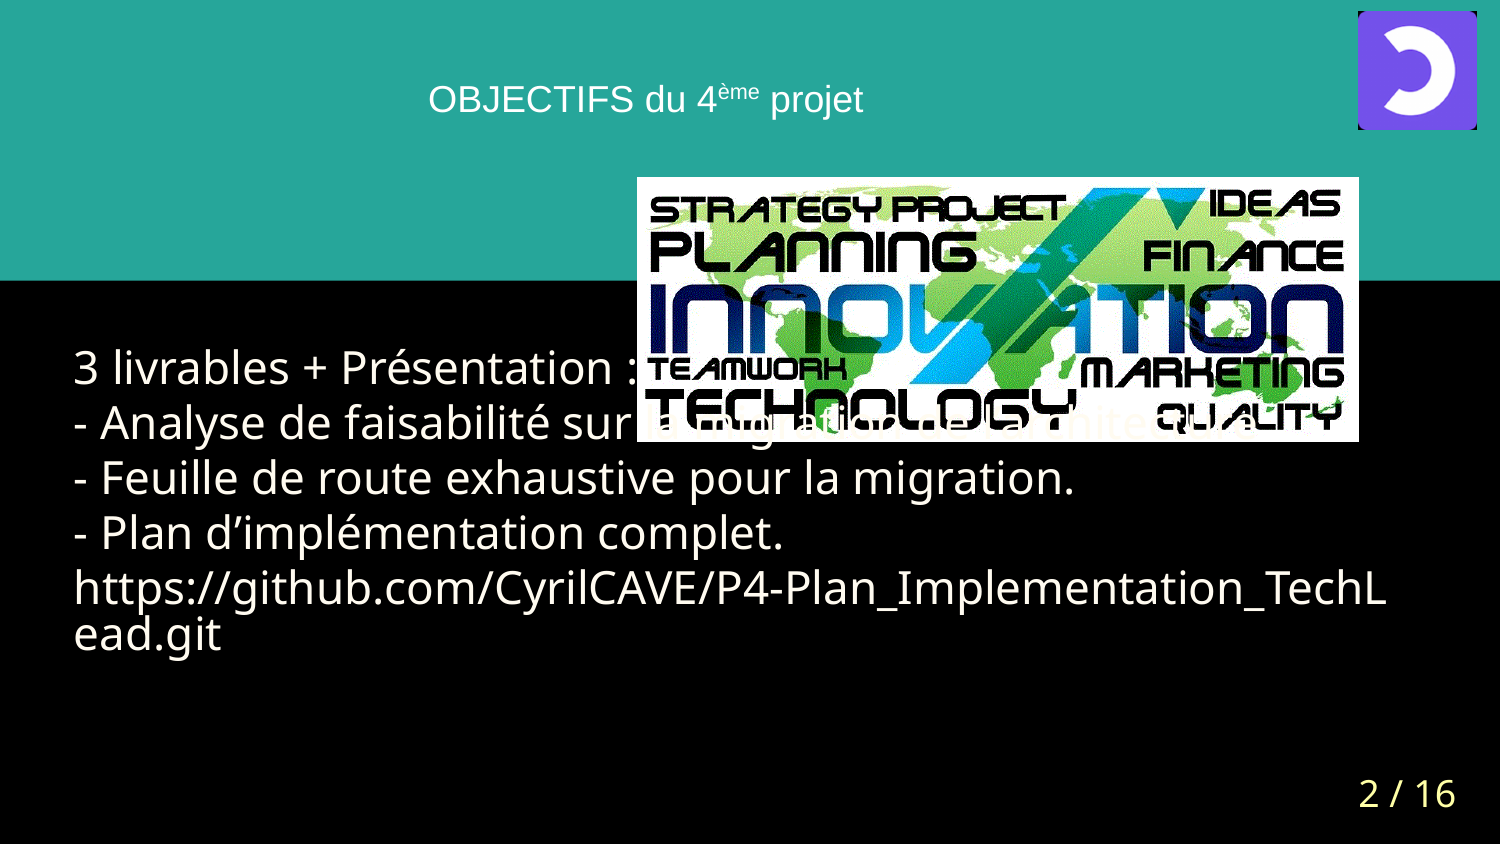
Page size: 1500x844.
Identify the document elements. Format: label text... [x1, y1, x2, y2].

title 3 livrables + Présentation : - Analyse de faisabilité sur la migration de l’architecture - Feuille de route exhaustive pour la migration. - Plan d’implémentation complet. https://github.com/CyrilCAVE/P4-Plan_Implementation_TechLead.git [59, 403, 1406, 747]
text_box OBJECTIFS du 4ème projet [413, 70, 1099, 170]
picture [637, 177, 1359, 403]
picture [1358, 11, 1477, 130]
text_box <numéro> / 16 [1358, 767, 1500, 844]
